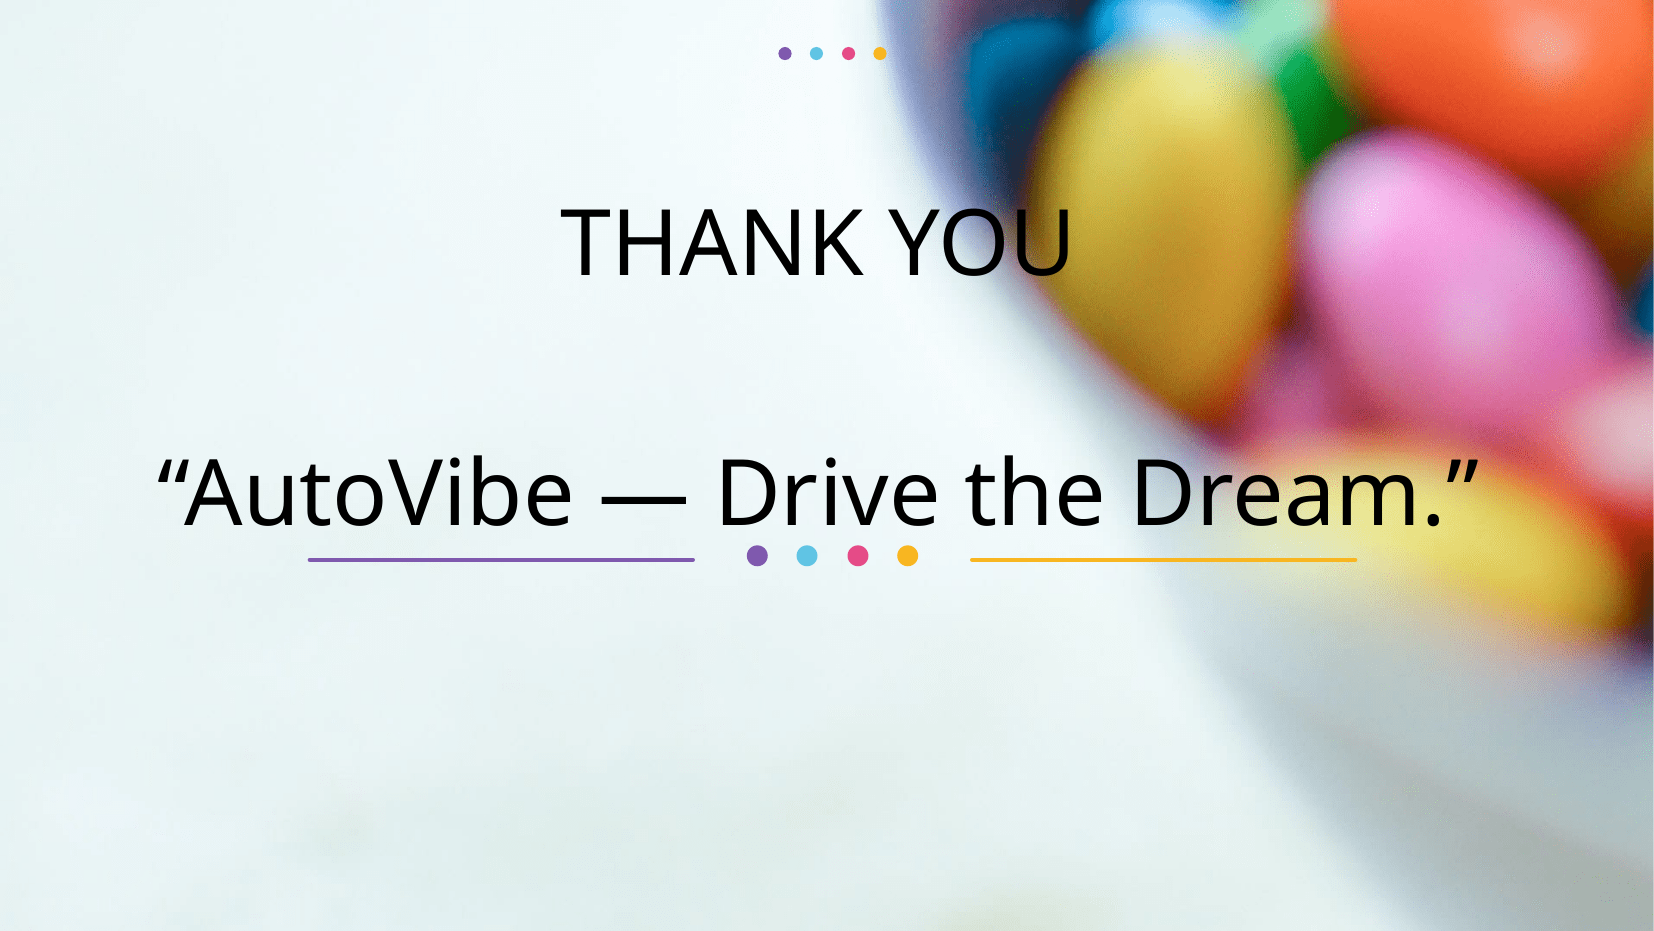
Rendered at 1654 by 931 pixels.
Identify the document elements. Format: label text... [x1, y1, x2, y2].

text_box [873, 46, 887, 61]
text_box [809, 46, 824, 61]
picture [0, 0, 1654, 931]
title THANK YOU “AutoVibe — Drive the Dream.” [75, 203, 1564, 526]
text_box [847, 545, 869, 567]
text_box [841, 46, 856, 61]
text_box [897, 545, 919, 567]
text_box [796, 545, 818, 567]
text_box [746, 545, 768, 567]
text_box [778, 46, 792, 61]
